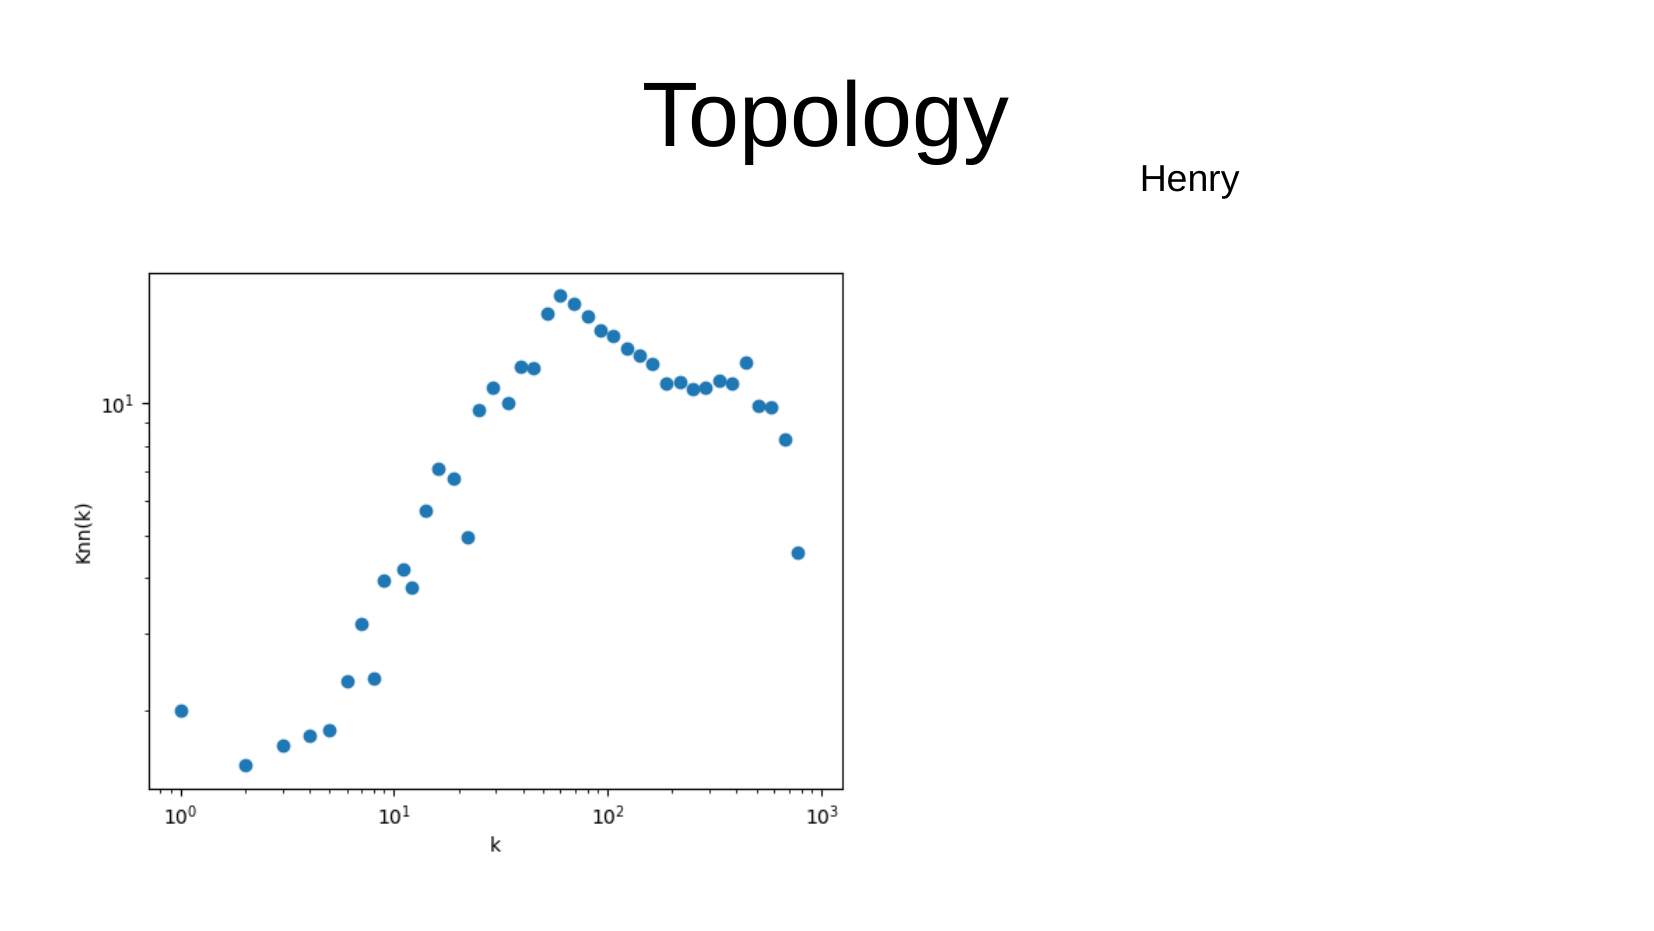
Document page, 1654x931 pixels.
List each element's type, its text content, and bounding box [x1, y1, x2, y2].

text_box Henry [1125, 150, 1501, 207]
title Topology [82, 37, 1571, 193]
picture [37, 192, 932, 863]
